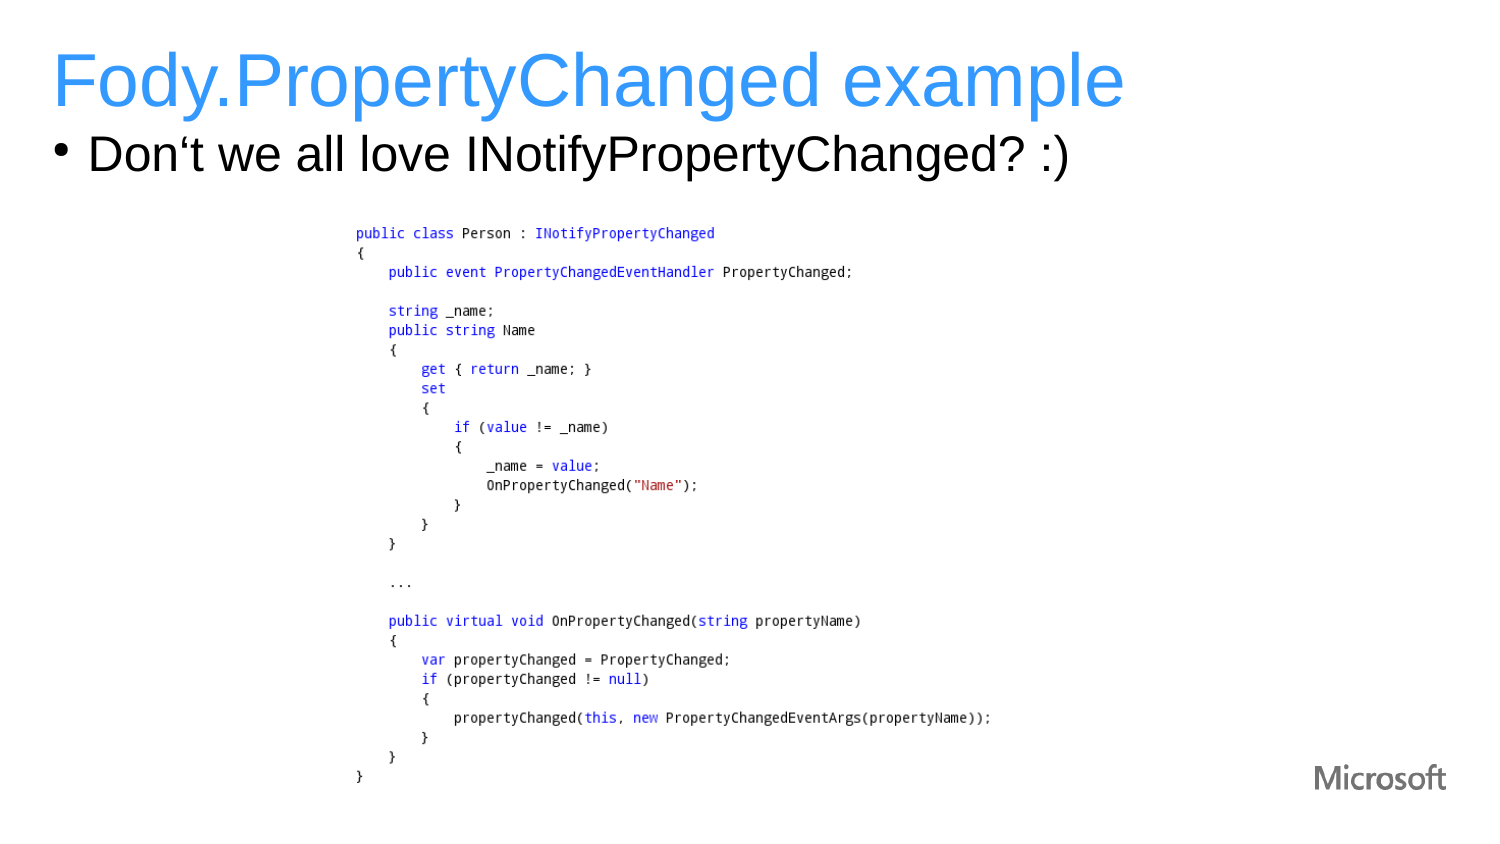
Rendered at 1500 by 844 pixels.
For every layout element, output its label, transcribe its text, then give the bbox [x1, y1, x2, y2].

picture [1315, 764, 1500, 844]
picture [351, 224, 1004, 786]
text_box Fody.PropertyChanged example Don‘t we all love INotifyPropertyChanged? :) [37, 23, 1439, 674]
